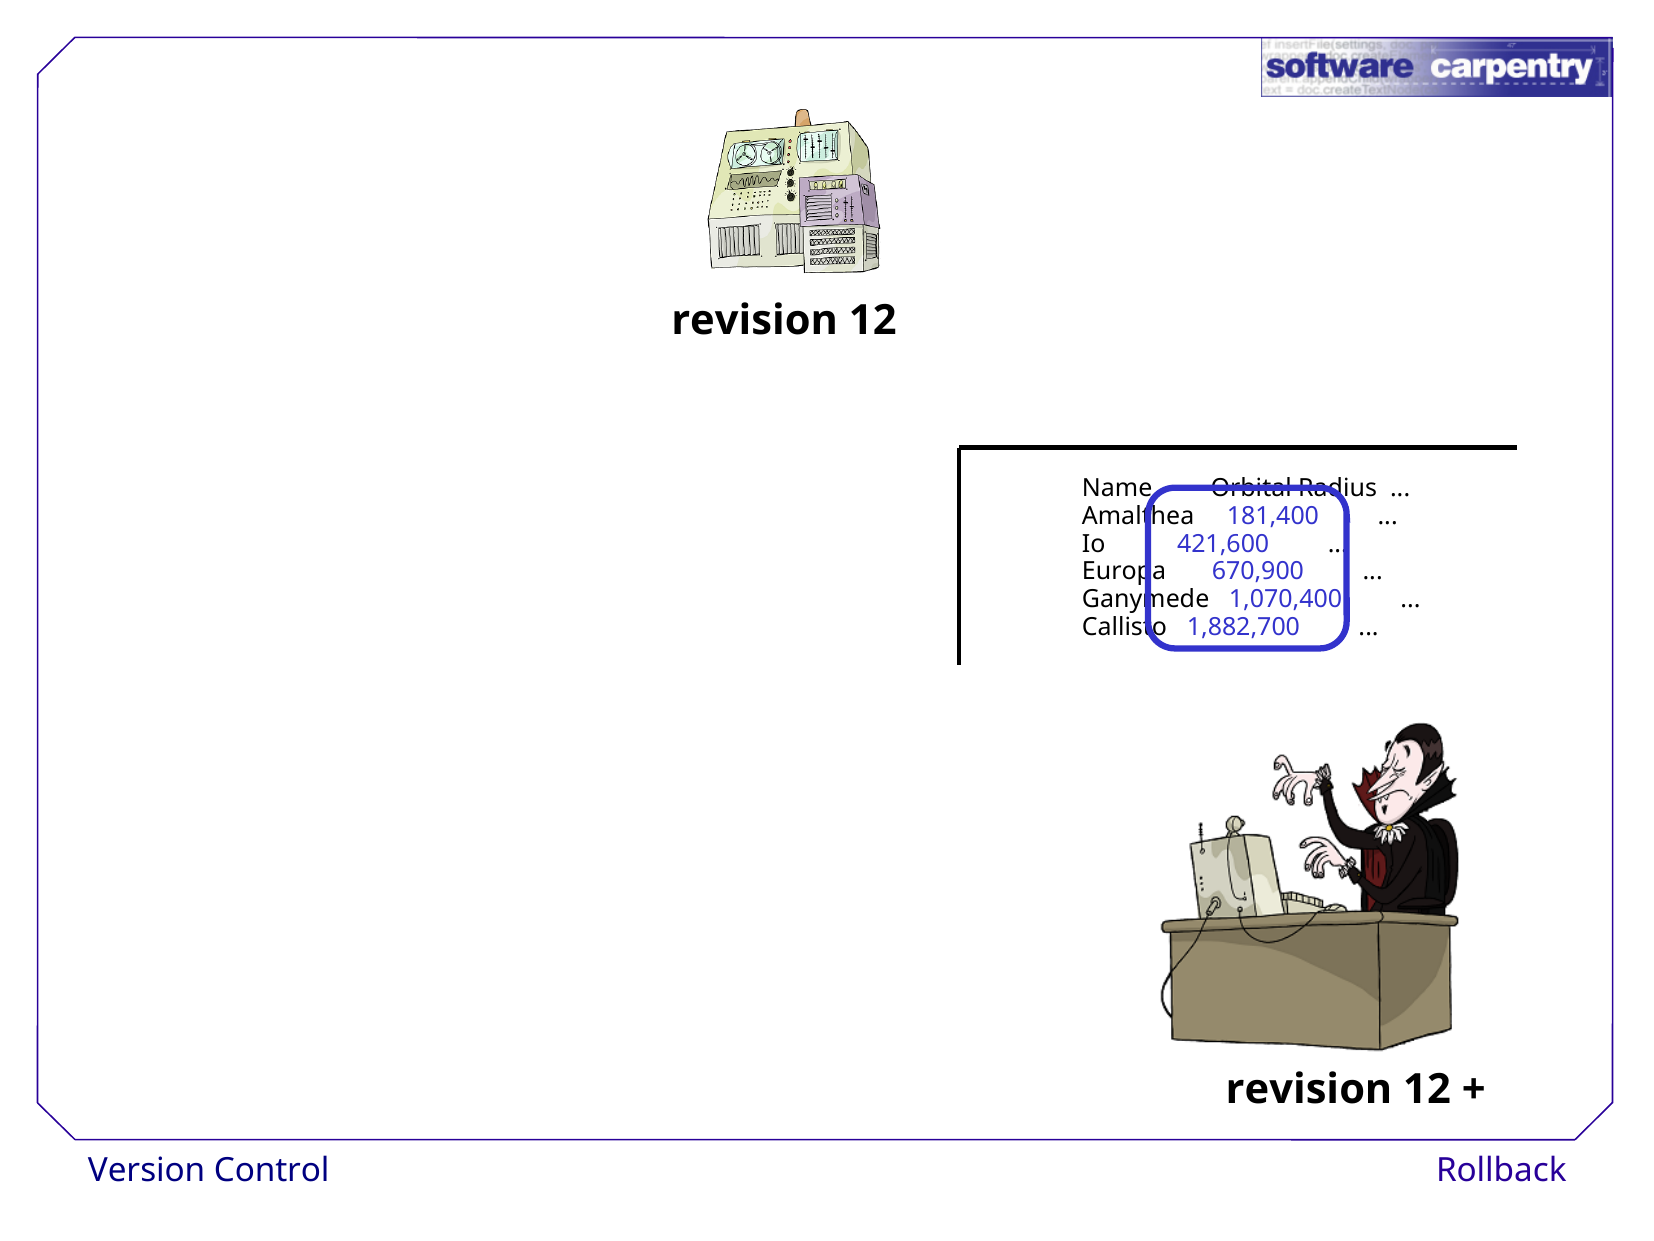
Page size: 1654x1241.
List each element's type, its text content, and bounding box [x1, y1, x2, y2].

text_box revision 12 [656, 289, 912, 352]
text_box Name Orbital Radius ... Amalthea 181,400 ... Io 421,600 ... Europa 670,900 ... Ganymede 1,070,400 ... Callisto 1,882,700 ... [1067, 466, 1436, 649]
picture [1261, 39, 1613, 97]
text_box Name Orbital Radius ... Amalthea 181,400 ... Io 421,600 ... Europa 670,900 ... Ganymede 1,070,400 ... Callisto 1,882,700 ... [1152, 491, 1343, 645]
picture [1148, 695, 1474, 1067]
picture [688, 90, 903, 286]
text_box revision 12 + [1210, 1059, 1502, 1122]
